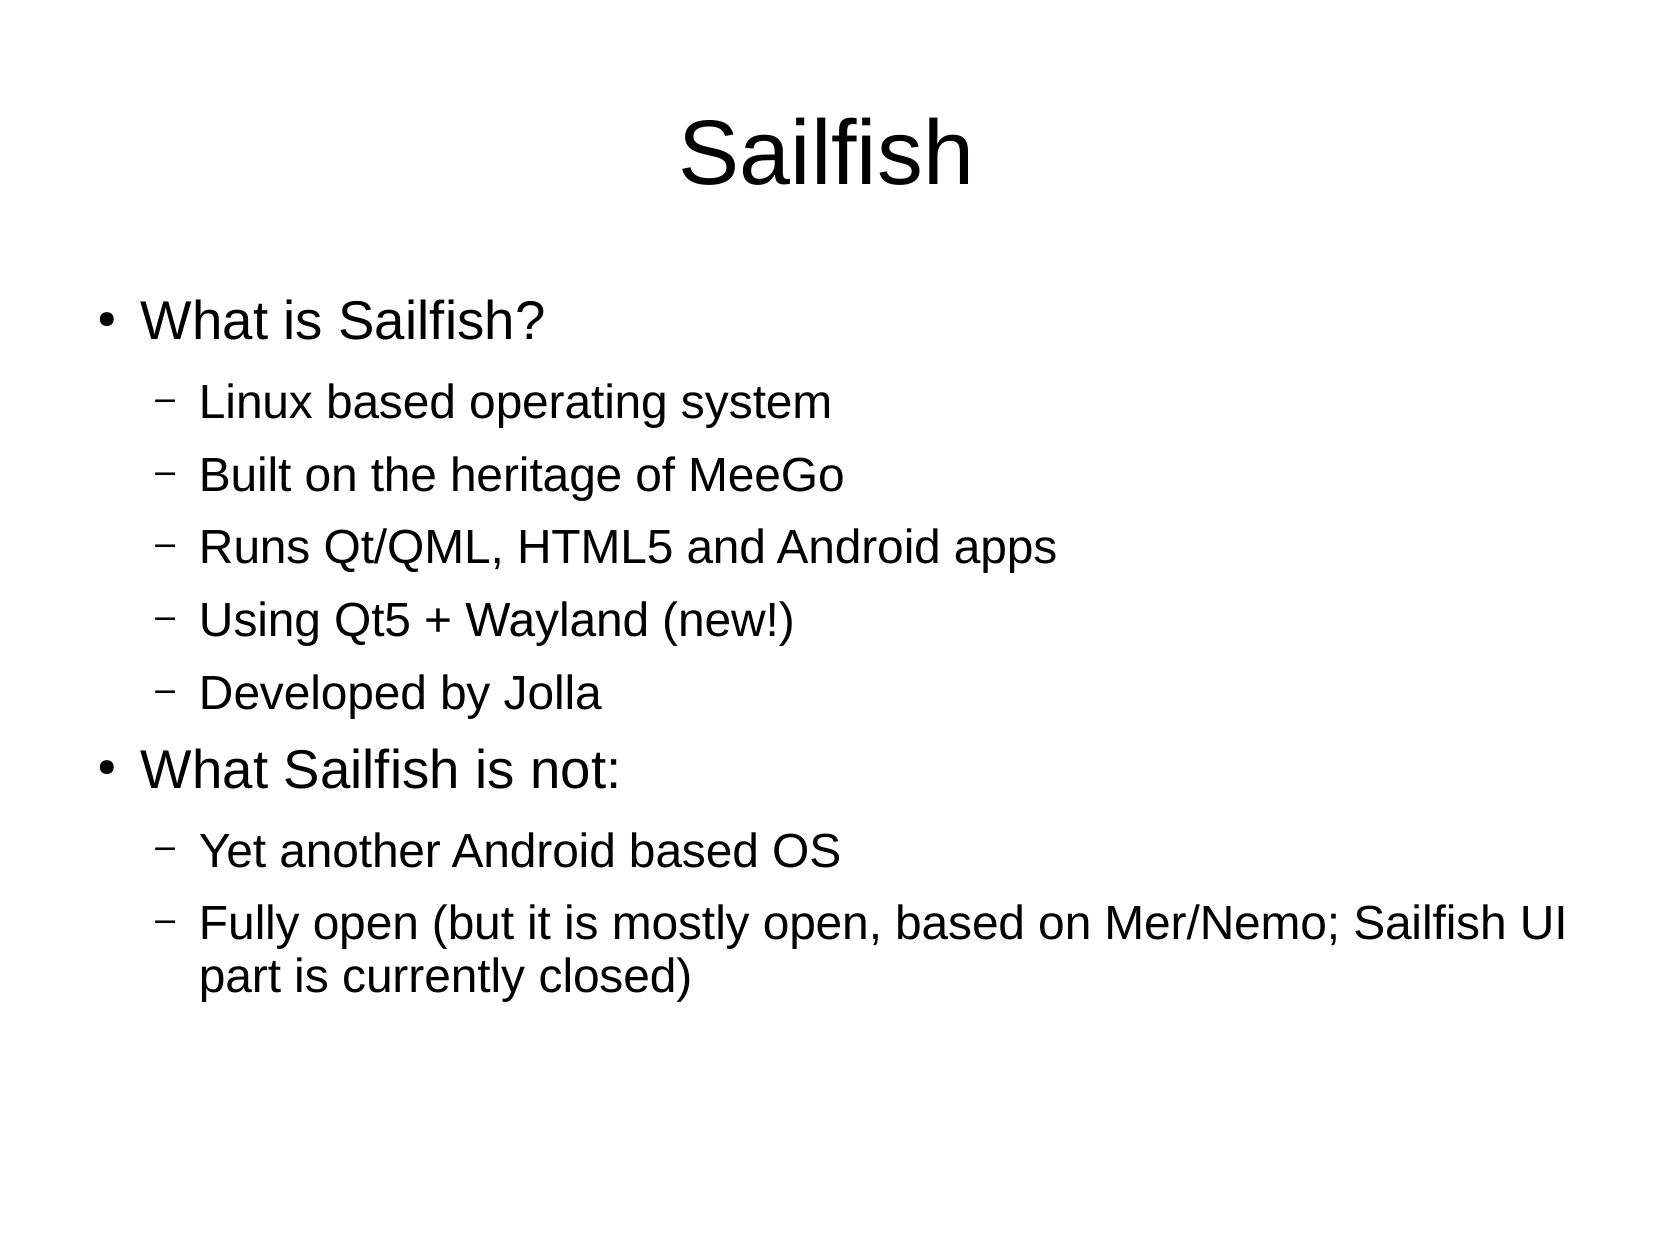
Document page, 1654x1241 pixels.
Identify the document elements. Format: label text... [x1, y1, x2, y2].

list What is Sailfish? Linux based operating system Built on the heritage of MeeGo Runs Qt/QML, HTML5 and Android apps Using Qt5 + Wayland (new!) Developed by Jolla What Sailfish is not: Yet another Android based OS Fully open (but it is mostly open, based on Mer/Nemo; Sailfish UI part is currently closed) [82, 290, 1571, 1010]
title Sailfish [82, 49, 1571, 257]
